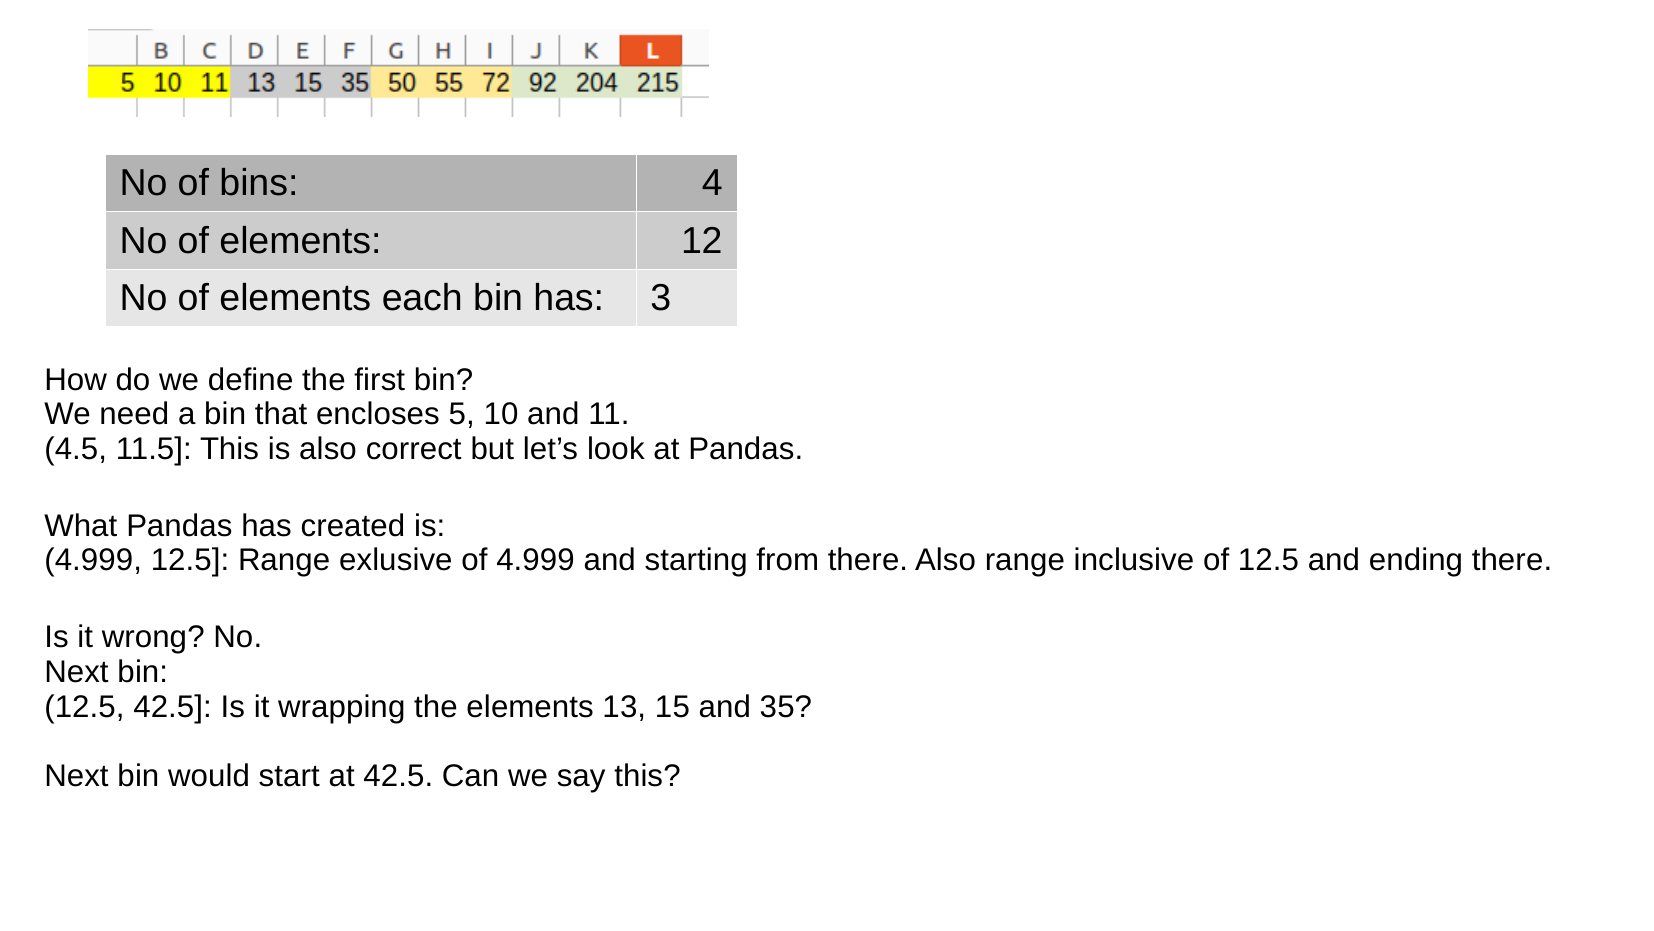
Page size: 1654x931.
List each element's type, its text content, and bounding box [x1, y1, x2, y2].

table_cell 12 [637, 212, 737, 269]
text_box How do we define the first bin? We need a bin that encloses 5, 10 and 11. (4.5, 11.5]: This is also correct but let’s look at Pandas. What Pandas has created is: (4.999, 12.5]: Range exlusive of 4.999 and starting from there. Also range inclusive of 12.5 and ending there. Is it wrong? No. Next bin: (12.5, 42.5]: Is it wrapping the elements 13, 15 and 35? Next bin would start at 42.5. Can we say this? [29, 354, 1625, 874]
table_header No of bins: [106, 155, 636, 211]
table_cell 3 [637, 270, 737, 326]
table_cell No of elements each bin has: [106, 270, 636, 326]
table_header 4 [637, 155, 737, 211]
table_cell No of elements: [106, 212, 636, 269]
picture [88, 29, 709, 117]
